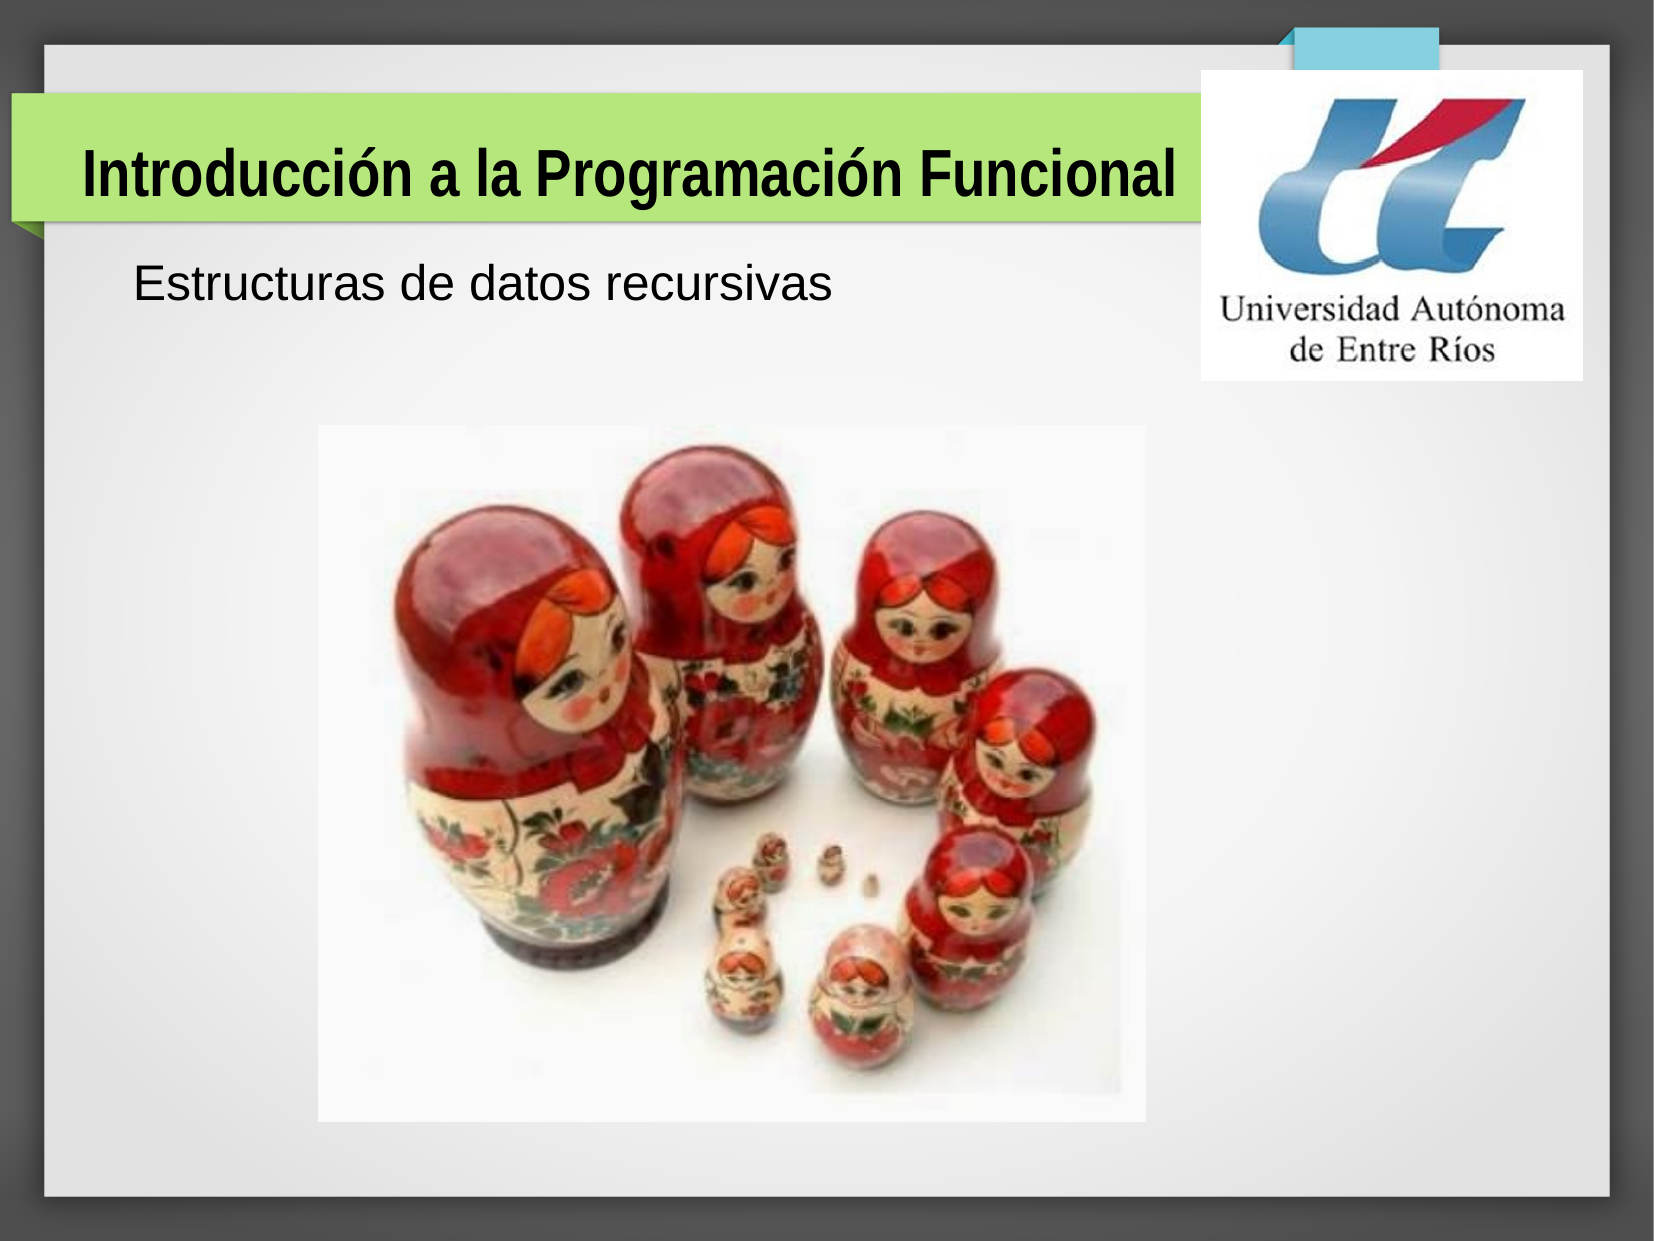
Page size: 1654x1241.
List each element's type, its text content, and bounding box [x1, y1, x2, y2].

title Introducción a la Programación Funcional [82, 94, 1201, 213]
picture [0, 0, 1654, 1241]
text_box Estructuras de datos recursivas [118, 248, 1123, 320]
